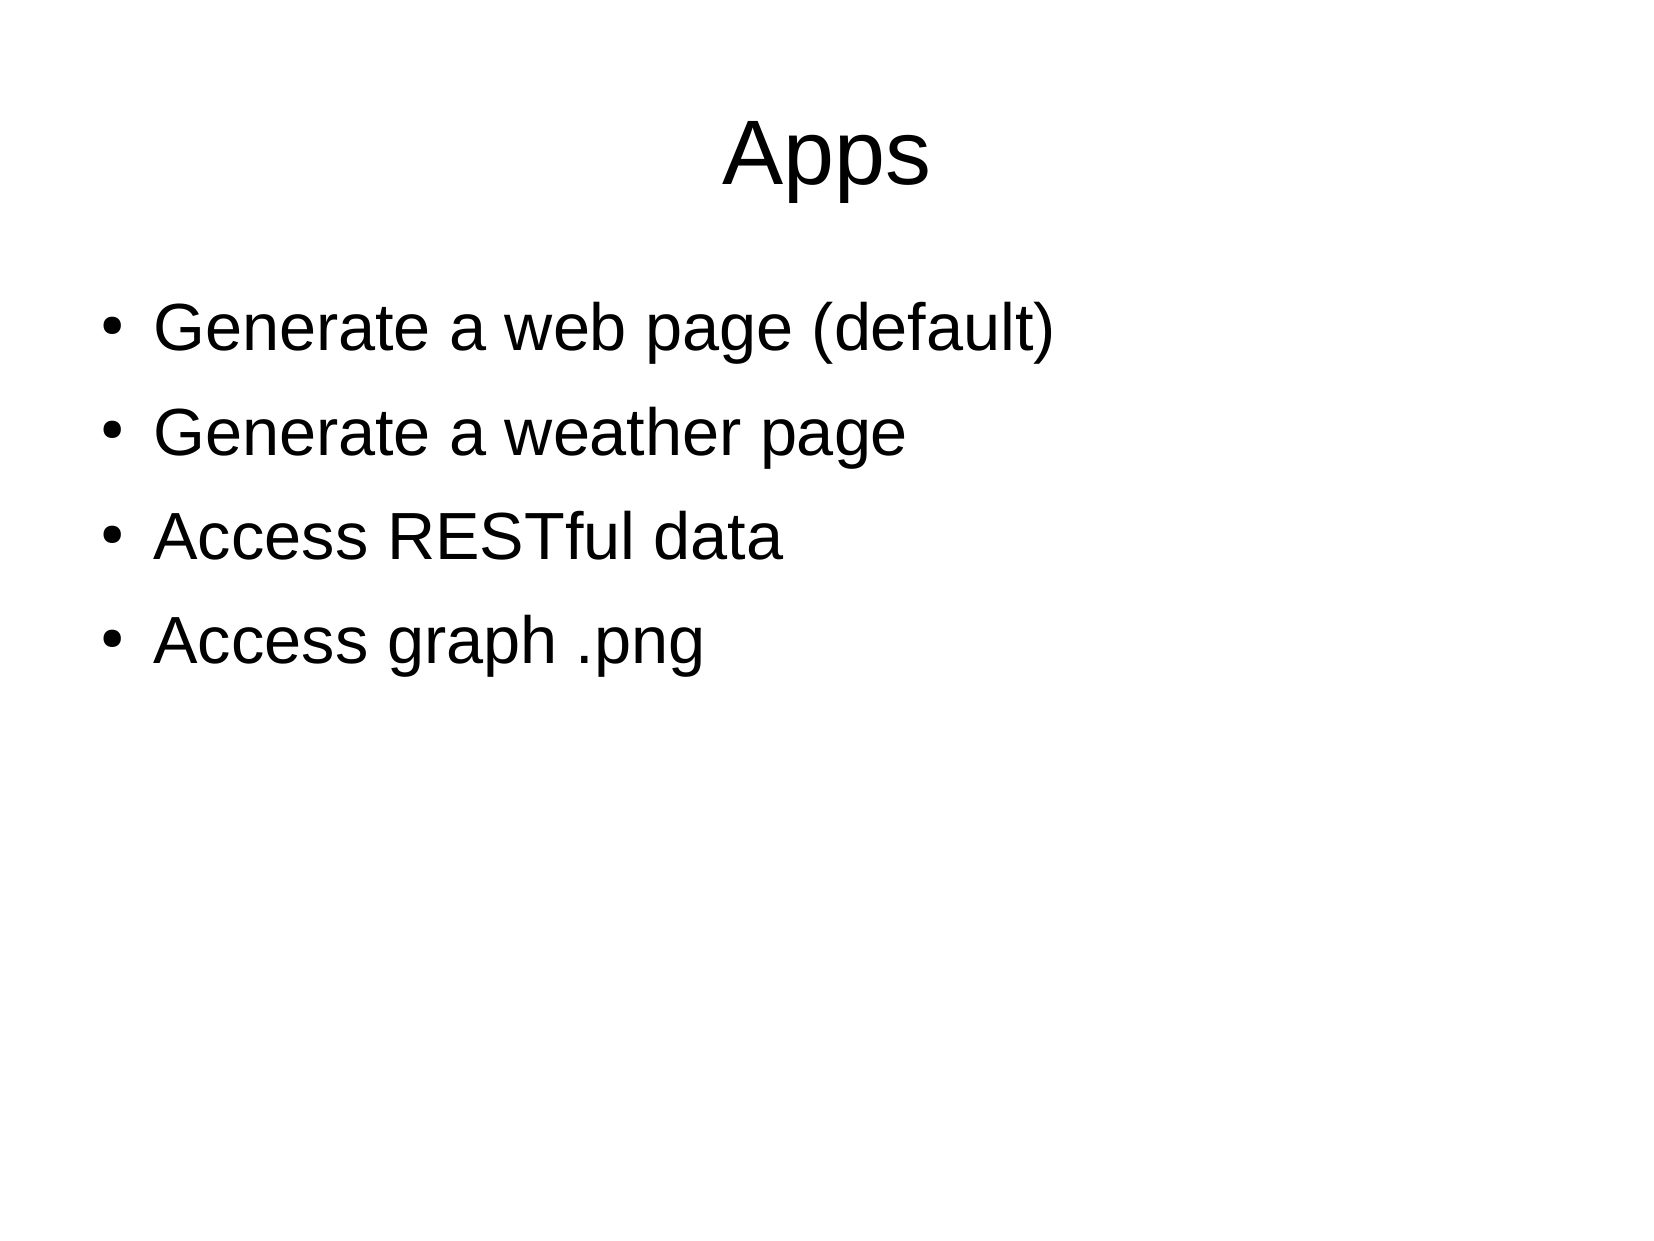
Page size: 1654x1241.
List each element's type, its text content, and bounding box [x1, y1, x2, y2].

list Generate a web page (default) Generate a weather page Access RESTful data Access graph .png [82, 290, 1571, 1010]
title Apps [82, 49, 1571, 257]
